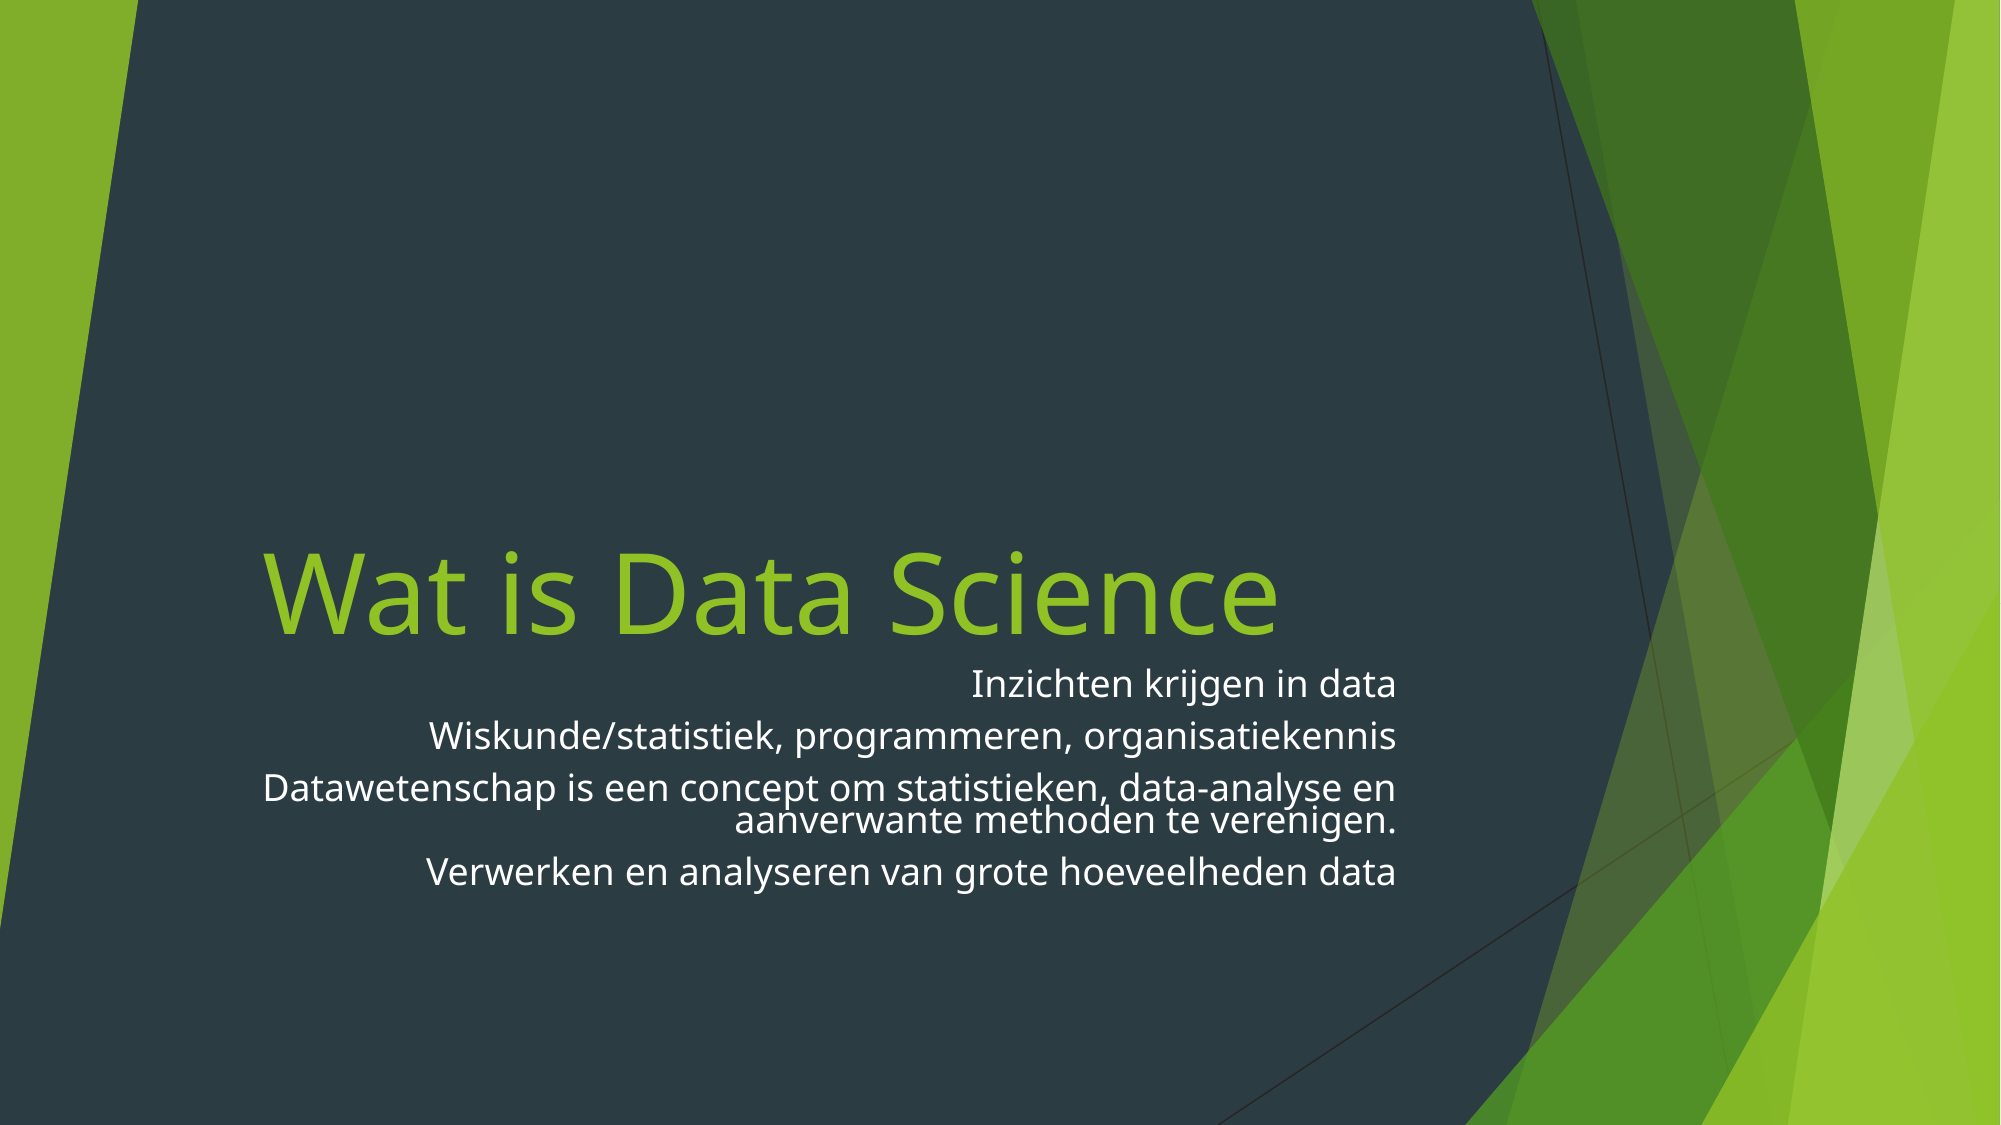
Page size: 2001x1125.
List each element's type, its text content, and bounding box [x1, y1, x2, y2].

subtitle Inzichten krijgen in data Wiskunde/statistiek, programmeren, organisatiekennis Datawetenschap is een concept om statistieken, data-analyse en aanverwante methoden te verenigen. Verwerken en analyseren van grote hoeveelheden data [247, 664, 1522, 845]
title Wat is Data Science [247, 394, 1522, 664]
